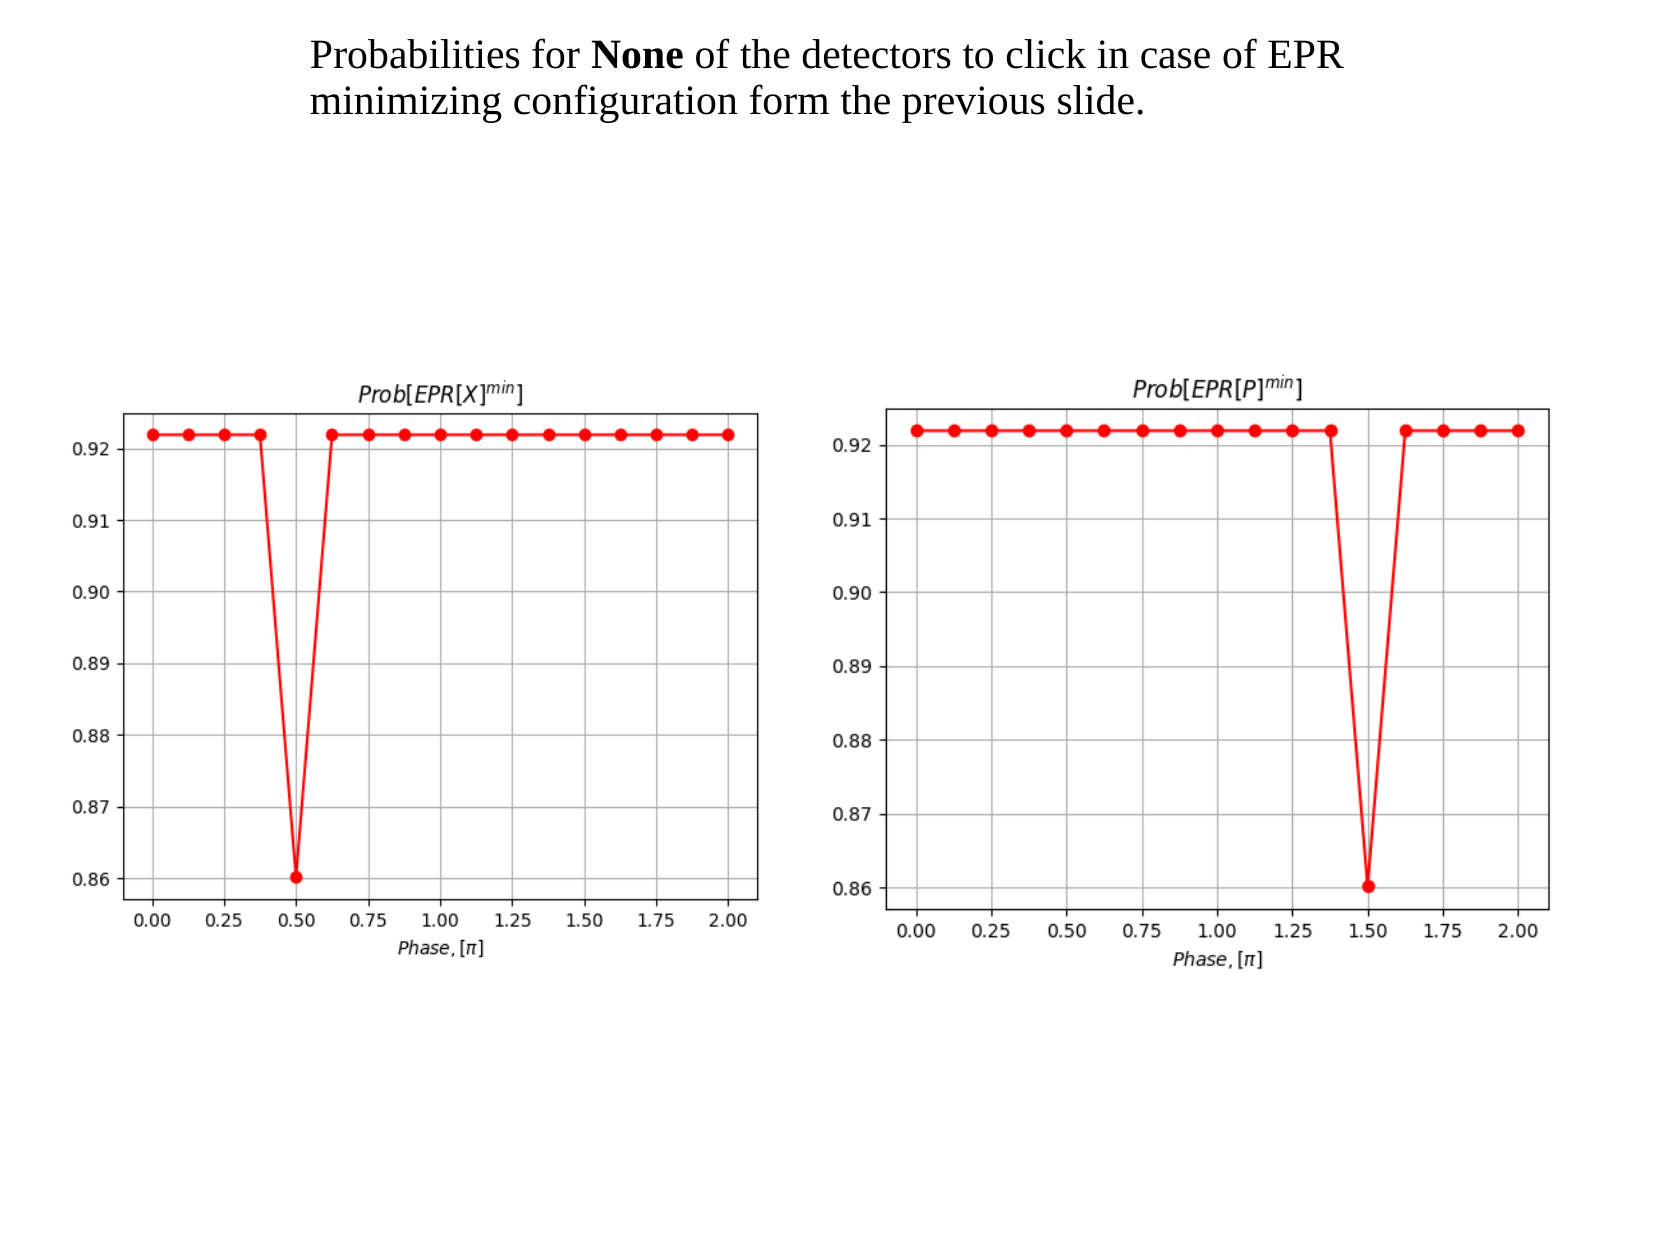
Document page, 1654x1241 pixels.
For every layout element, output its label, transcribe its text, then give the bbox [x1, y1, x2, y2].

text_box Probabilities for None of the detectors to click in case of EPR minimizing configuration form the previous slide. [295, 23, 1382, 142]
picture [21, 330, 1634, 981]
